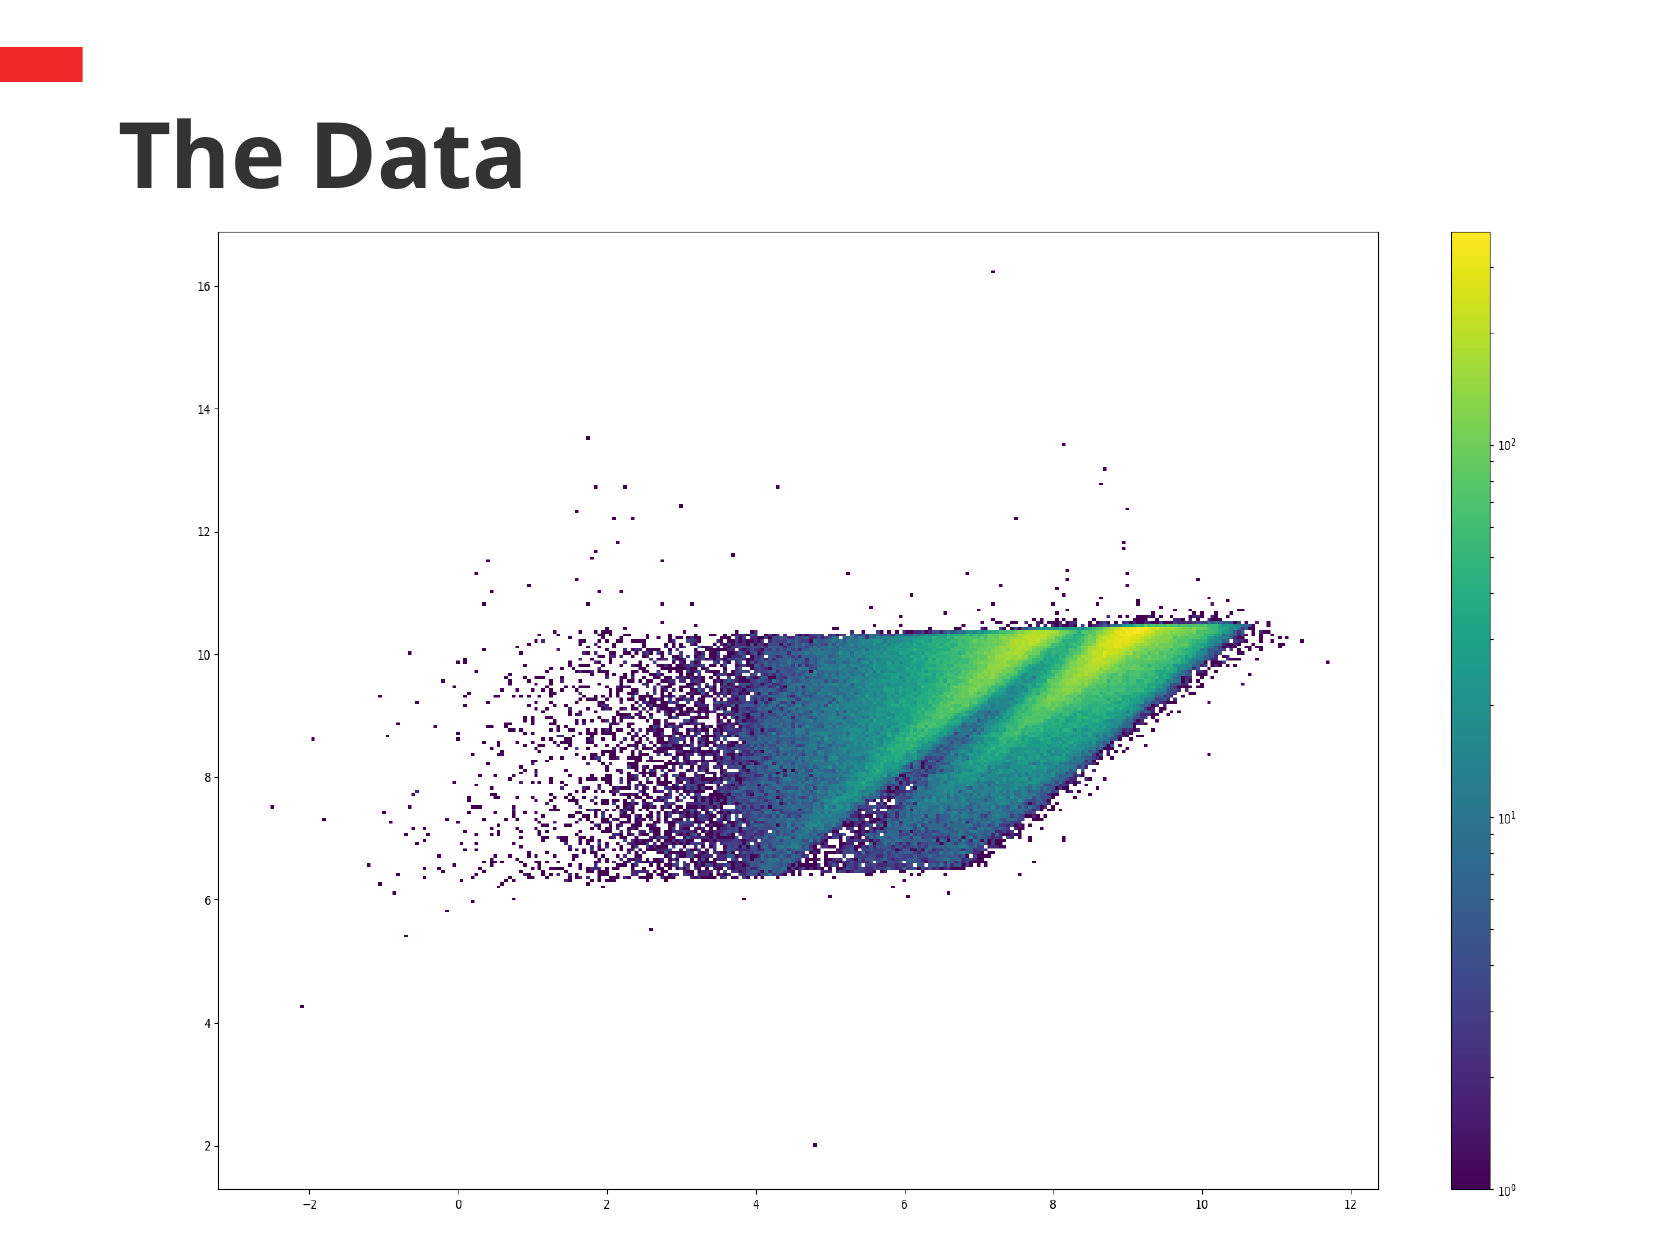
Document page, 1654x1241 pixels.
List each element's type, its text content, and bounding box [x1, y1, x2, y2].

title The Data [118, 49, 1571, 257]
picture [0, 82, 1654, 1241]
